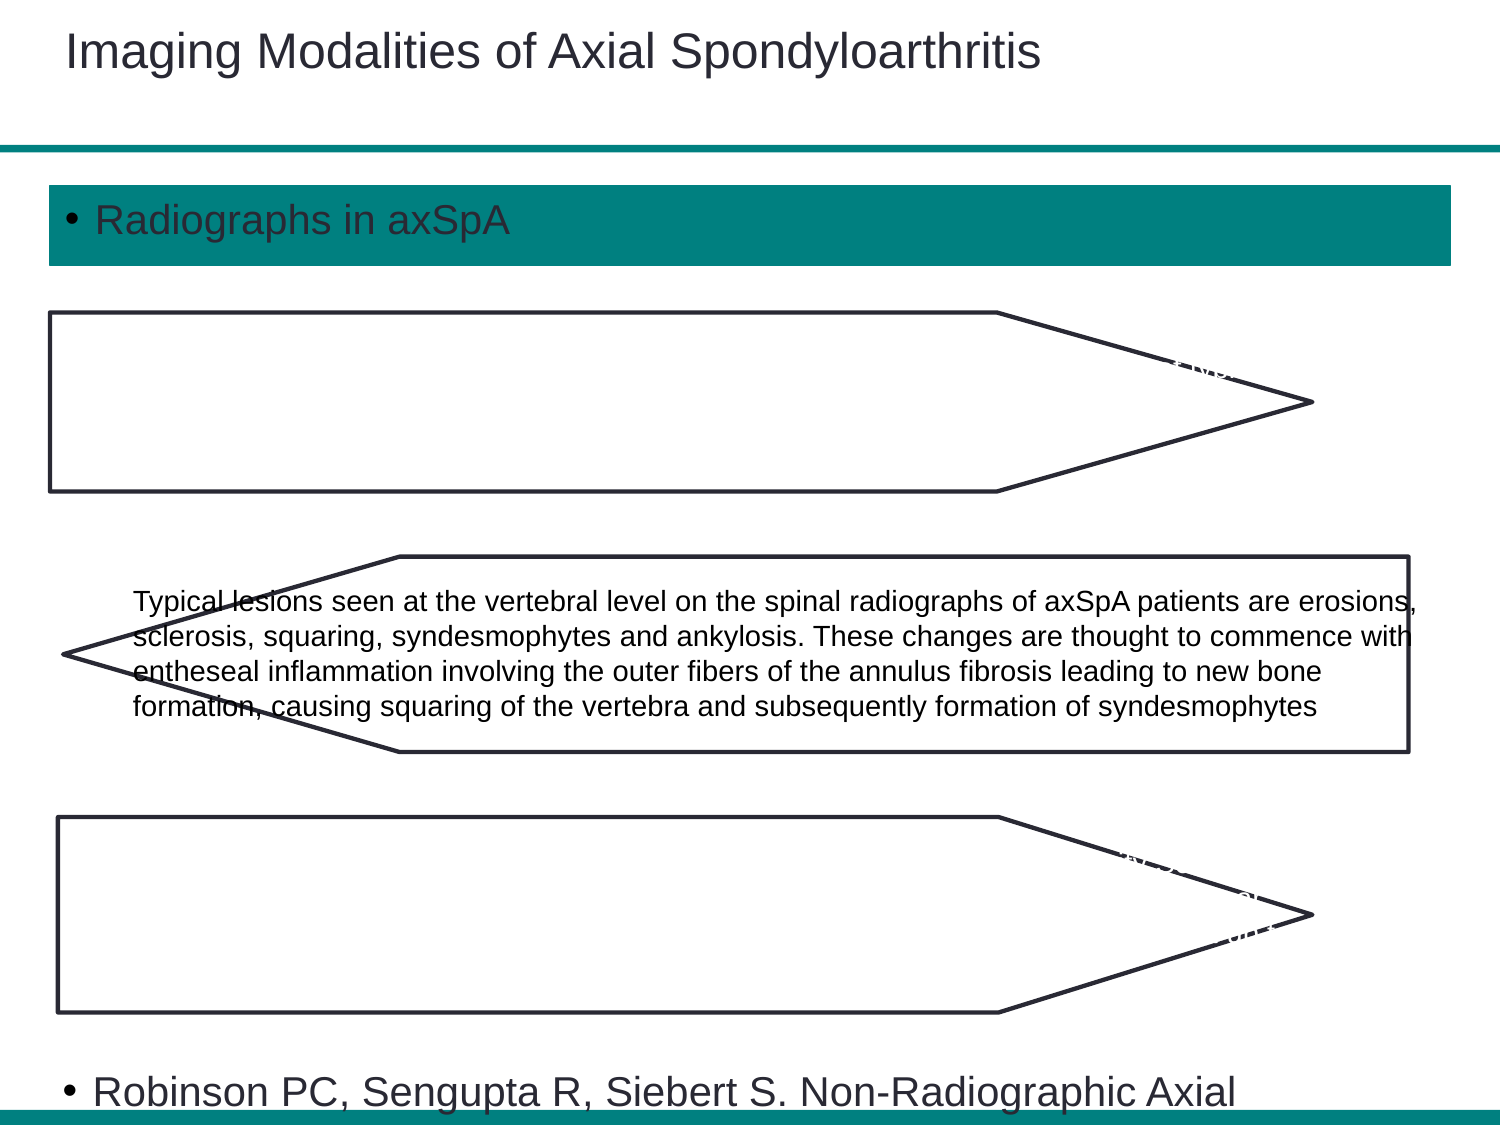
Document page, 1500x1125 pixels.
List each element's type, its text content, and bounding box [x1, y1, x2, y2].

list Robinson PC, Sengupta R, Siebert S. Non-Radiographic Axial Spondyloarthritis (nr-axSpA): Advances in Classification, Imaging and Therapy. Rheumatology and therapy. 2019 Jun 1;6(2):165-77. [47, 1057, 1448, 1103]
text_box [323, 730, 1409, 753]
text_box Radiographic Sacroiliitis is a late feature of axSpA, often occurring after many years of typical axial symptoms demonstrate bony changes which appear as a consequence of previous inflammation and typically include erosions and sclerosis adjacent to the joint line [49, 312, 1313, 492]
text_box [339, 556, 1409, 574]
list Radiographs in axSpA [50, 185, 1450, 266]
text_box Typical lesions seen at the vertebral level on the spinal radiographs of axSpA patients are erosions, sclerosis, squaring, syndesmophytes and ankylosis. These changes are thought to commence with entheseal inflammation involving the outer fibers of the annulus fibrosis leading to new bone formation, causing squaring of the vertebra and subsequently formation of syndesmophytes [118, 574, 1456, 730]
text_box [63, 638, 118, 671]
title Imaging Modalities of Axial Spondyloarthritis [50, 11, 1450, 138]
text_box Use of scoring systems such as the modified Stoke Ankylosing Spondylitis Severity Score (mSASSS) has shown progression at a group level in the spine to occur at a slow and linear rate. Radiographic progression is highly variable with a study over 12 years showing that up to 25% of axSpA patients show no progression [57, 817, 1313, 1013]
